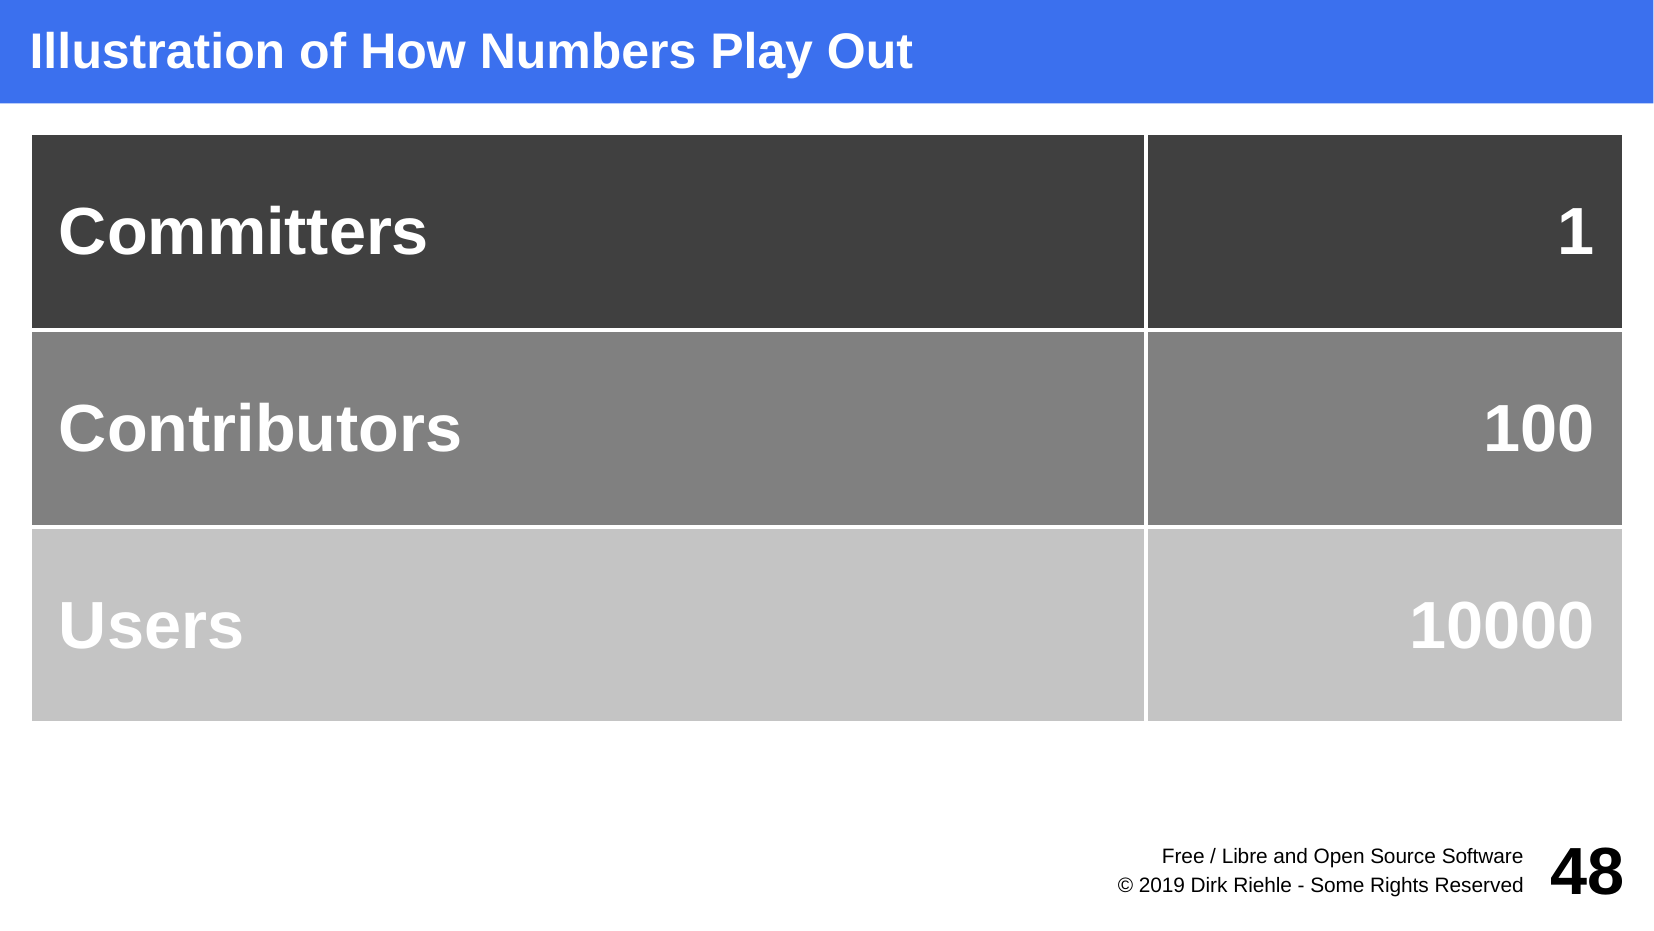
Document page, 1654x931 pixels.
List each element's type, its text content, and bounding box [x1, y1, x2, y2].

title Illustration of How Numbers Play Out [0, 0, 1654, 104]
table_cell 100 [1148, 332, 1622, 525]
table_cell 10000 [1148, 529, 1622, 721]
table_header 1 [1148, 135, 1622, 328]
table_cell Contributors [32, 332, 1144, 525]
table_cell Users [32, 529, 1144, 721]
table_header Committers [32, 135, 1144, 328]
